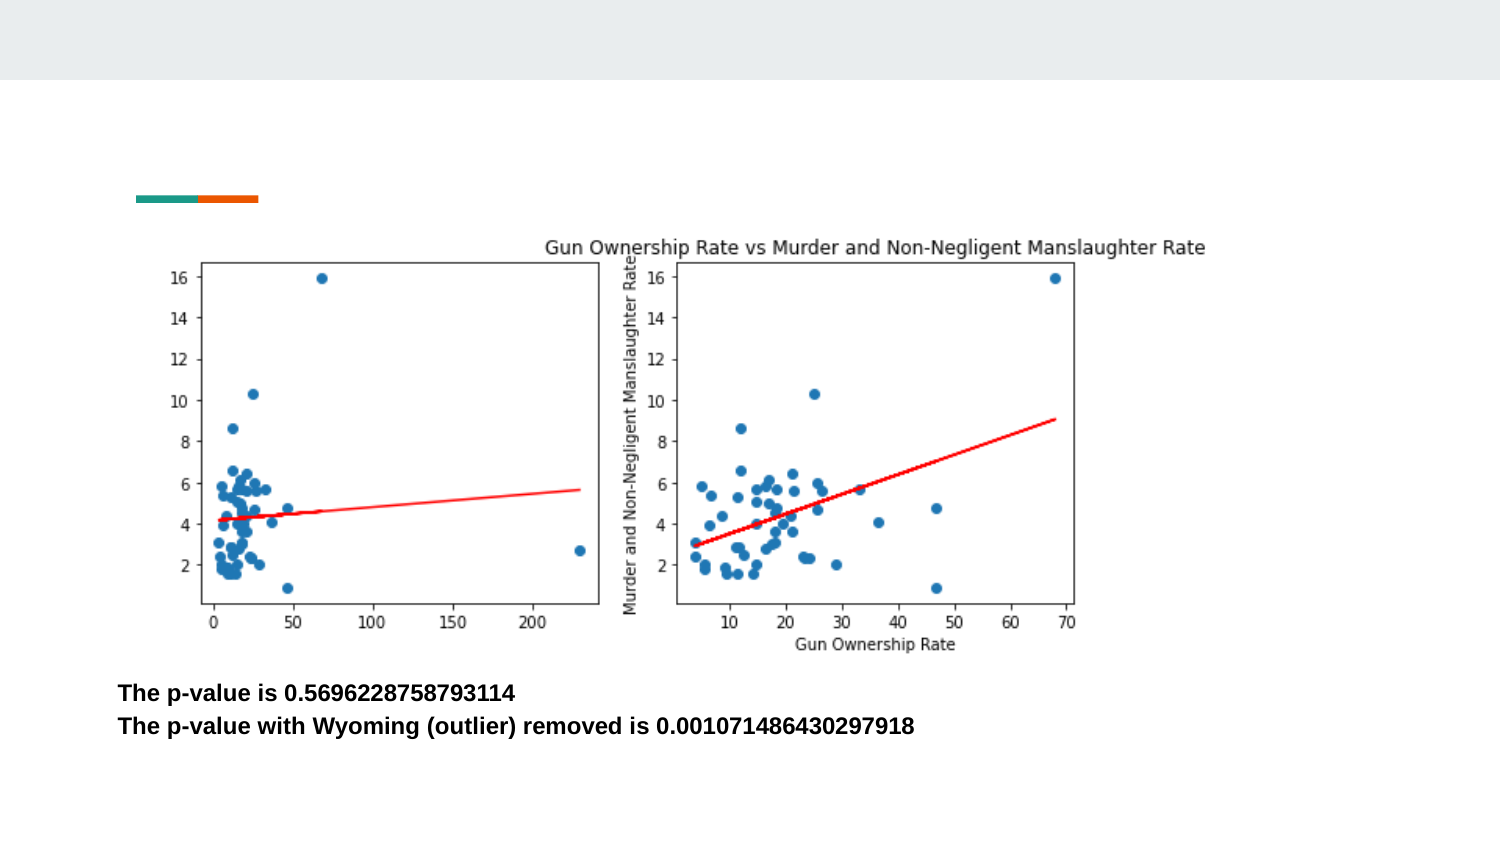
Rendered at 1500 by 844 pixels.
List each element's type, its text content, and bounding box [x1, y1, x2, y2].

picture [159, 228, 1216, 663]
list The p-value is 0.5696228758793114 The p-value with Wyoming (outlier) removed is 0.001071486430297918 [102, 662, 1372, 782]
